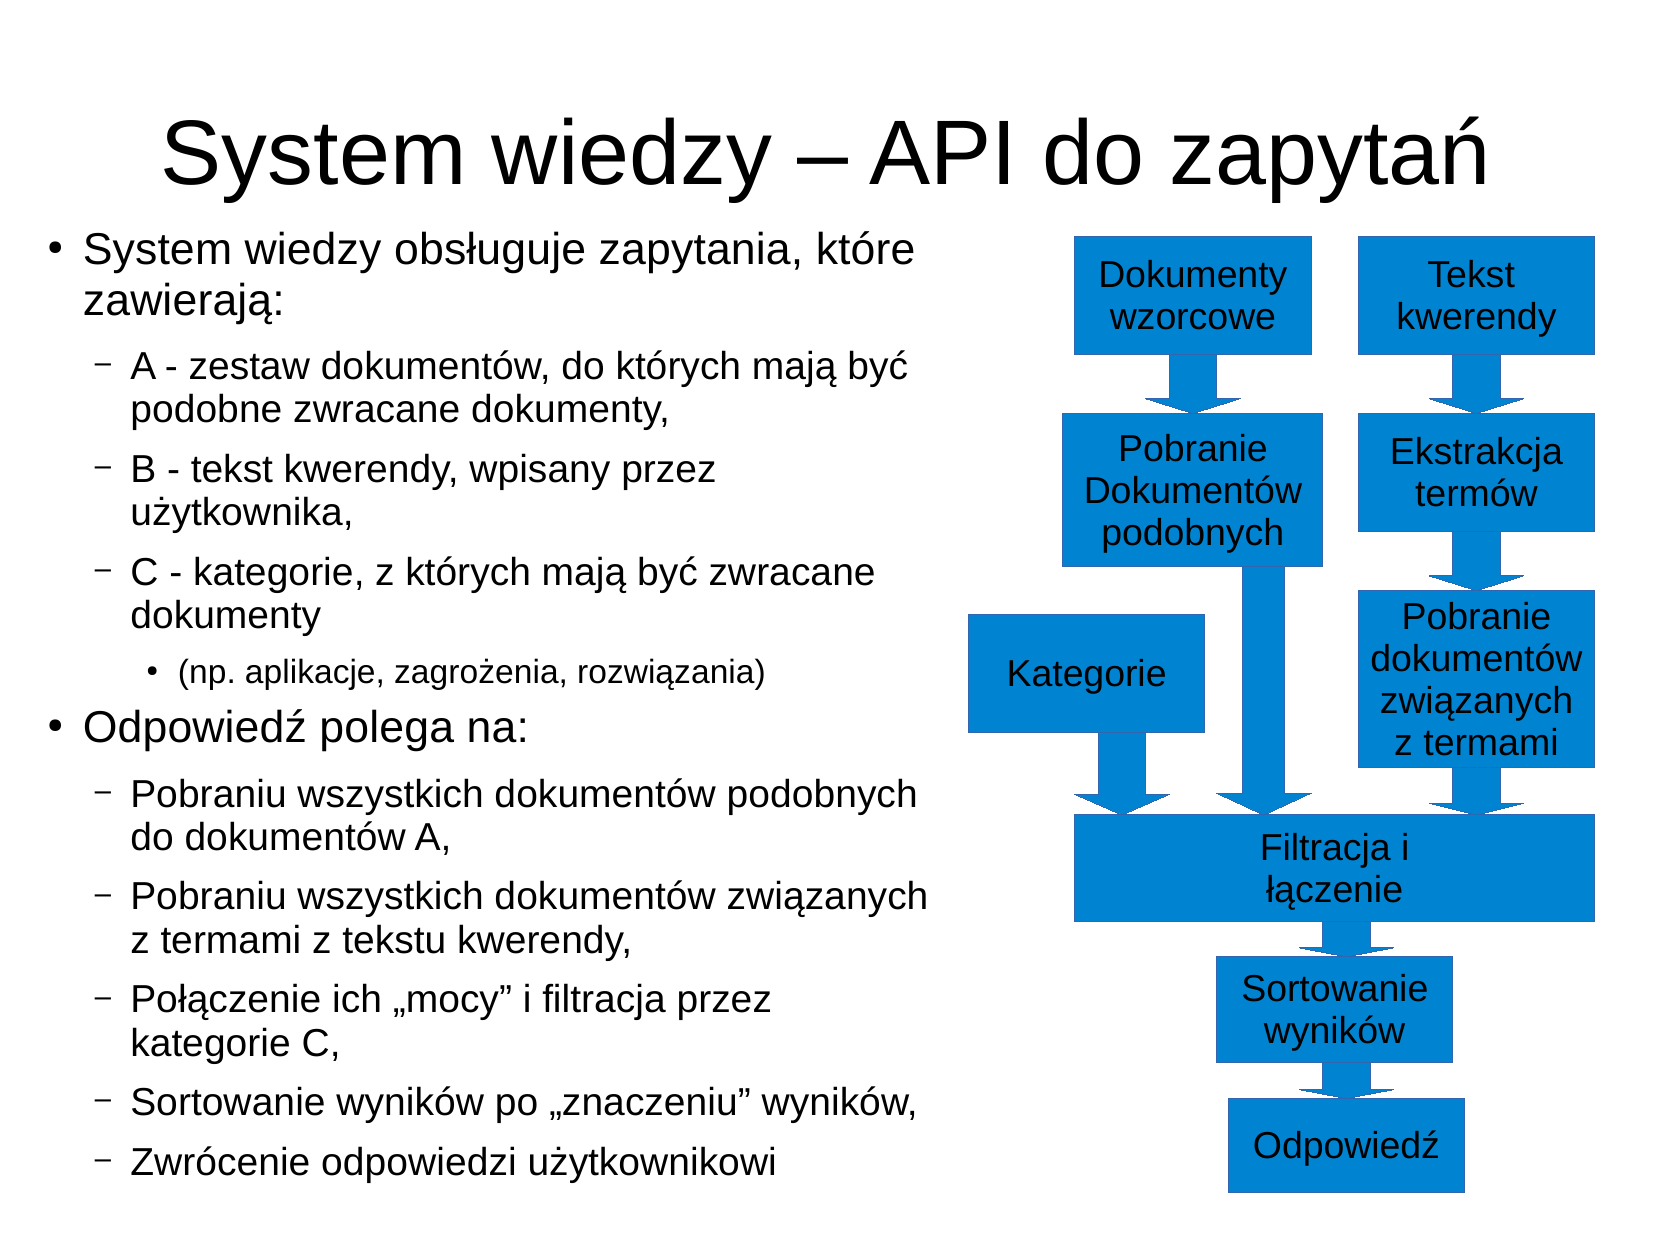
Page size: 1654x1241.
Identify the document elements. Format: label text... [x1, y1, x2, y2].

text_box [1429, 531, 1524, 591]
title System wiedzy – API do zapytań [82, 49, 1571, 257]
text_box Sortowanie wyników [1216, 956, 1453, 1063]
text_box [1216, 566, 1312, 816]
text_box Odpowiedź [1228, 1098, 1465, 1193]
text_box Pobranie Dokumentów podobnych [1062, 413, 1323, 567]
text_box [1145, 355, 1241, 413]
text_box [1299, 1063, 1394, 1098]
text_box [1299, 921, 1394, 957]
text_box [1429, 354, 1524, 414]
text_box [1429, 767, 1524, 816]
text_box [1074, 732, 1170, 815]
text_box Pobranie dokumentów związanych z termami [1358, 590, 1595, 768]
text_box Kategorie [968, 614, 1205, 733]
text_box Ekstrakcja termów [1358, 413, 1595, 532]
text_box Tekst kwerendy [1358, 236, 1595, 355]
text_box Filtracja i łączenie [1074, 814, 1595, 922]
text_box Dokumenty wzorcowe [1074, 236, 1312, 355]
list System wiedzy obsługuje zapytania, które zawierają: A - zestaw dokumentów, do których mają być podobne zwracane dokumenty, B - tekst kwerendy, wpisany przez użytkownika, C - kategorie, z których mają być zwracane dokumenty (np. aplikacje, zagrożenia, rozwiązania) Odpowiedź polega na: Pobraniu wszystkich dokumentów podobnych do dokumentów A, Pobraniu wszystkich dokumentów związanych z termami z tekstu kwerendy, Połączenie ich „mocy” i filtracja przez kategorie C, Sortowanie wyników po „znaczeniu” wyników, Zwrócenie odpowiedzi użytkownikowi [35, 224, 934, 1193]
